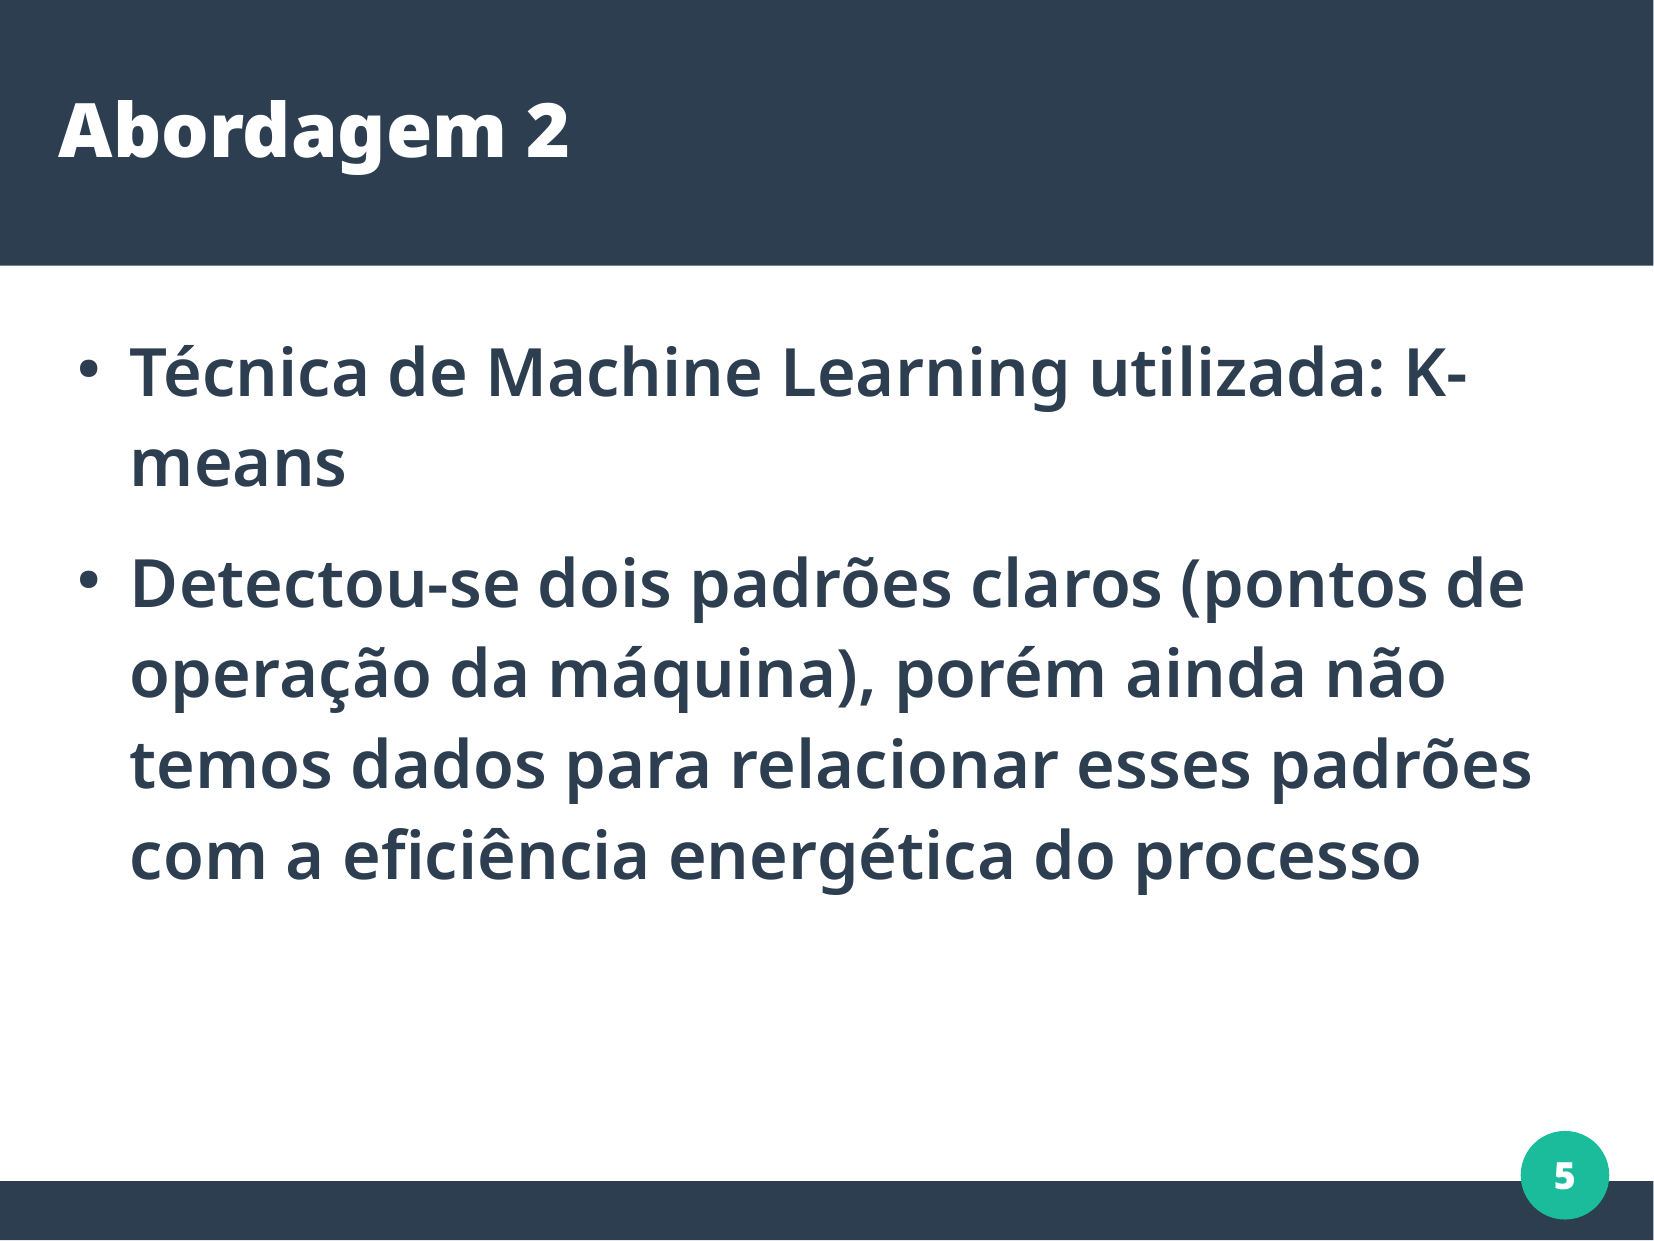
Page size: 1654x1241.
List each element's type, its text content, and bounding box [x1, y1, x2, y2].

list Técnica de Machine Learning utilizada: K-means Detectou-se dois padrões claros (pontos de operação da máquina), porém ainda não temos dados para relacionar esses padrões com a eficiência energética do processo [59, 324, 1595, 1152]
title Abordagem 2 [59, 49, 1595, 207]
